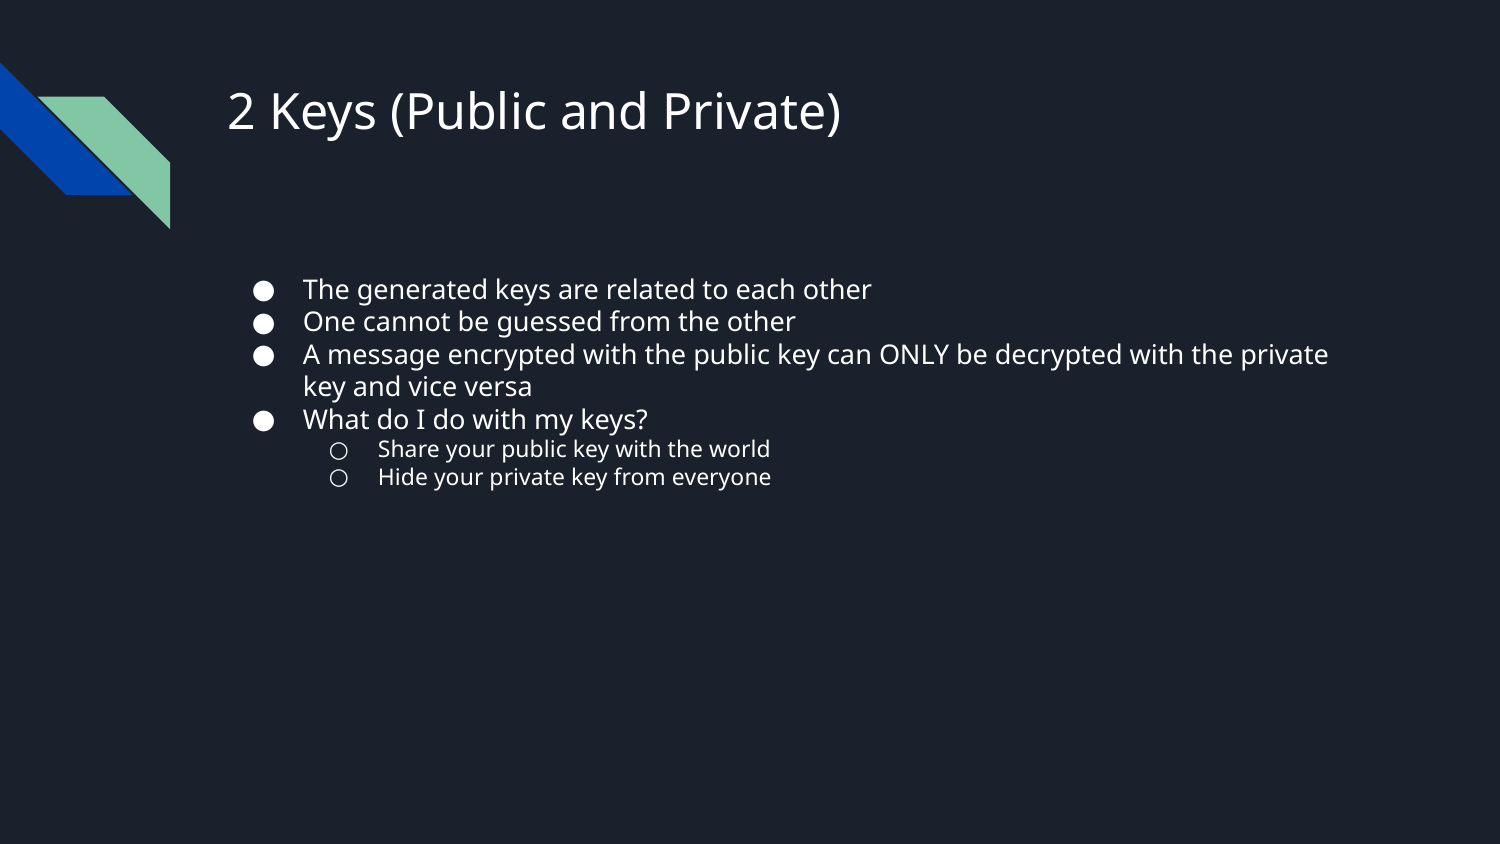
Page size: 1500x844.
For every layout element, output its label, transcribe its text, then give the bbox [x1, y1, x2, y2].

title 2 Keys (Public and Private) [212, 64, 1368, 215]
list The generated keys are related to each other One cannot be guessed from the other A message encrypted with the public key can ONLY be decrypted with the private key and vice versa What do I do with my keys? Share your public key with the world Hide your private key from everyone [212, 257, 1368, 735]
